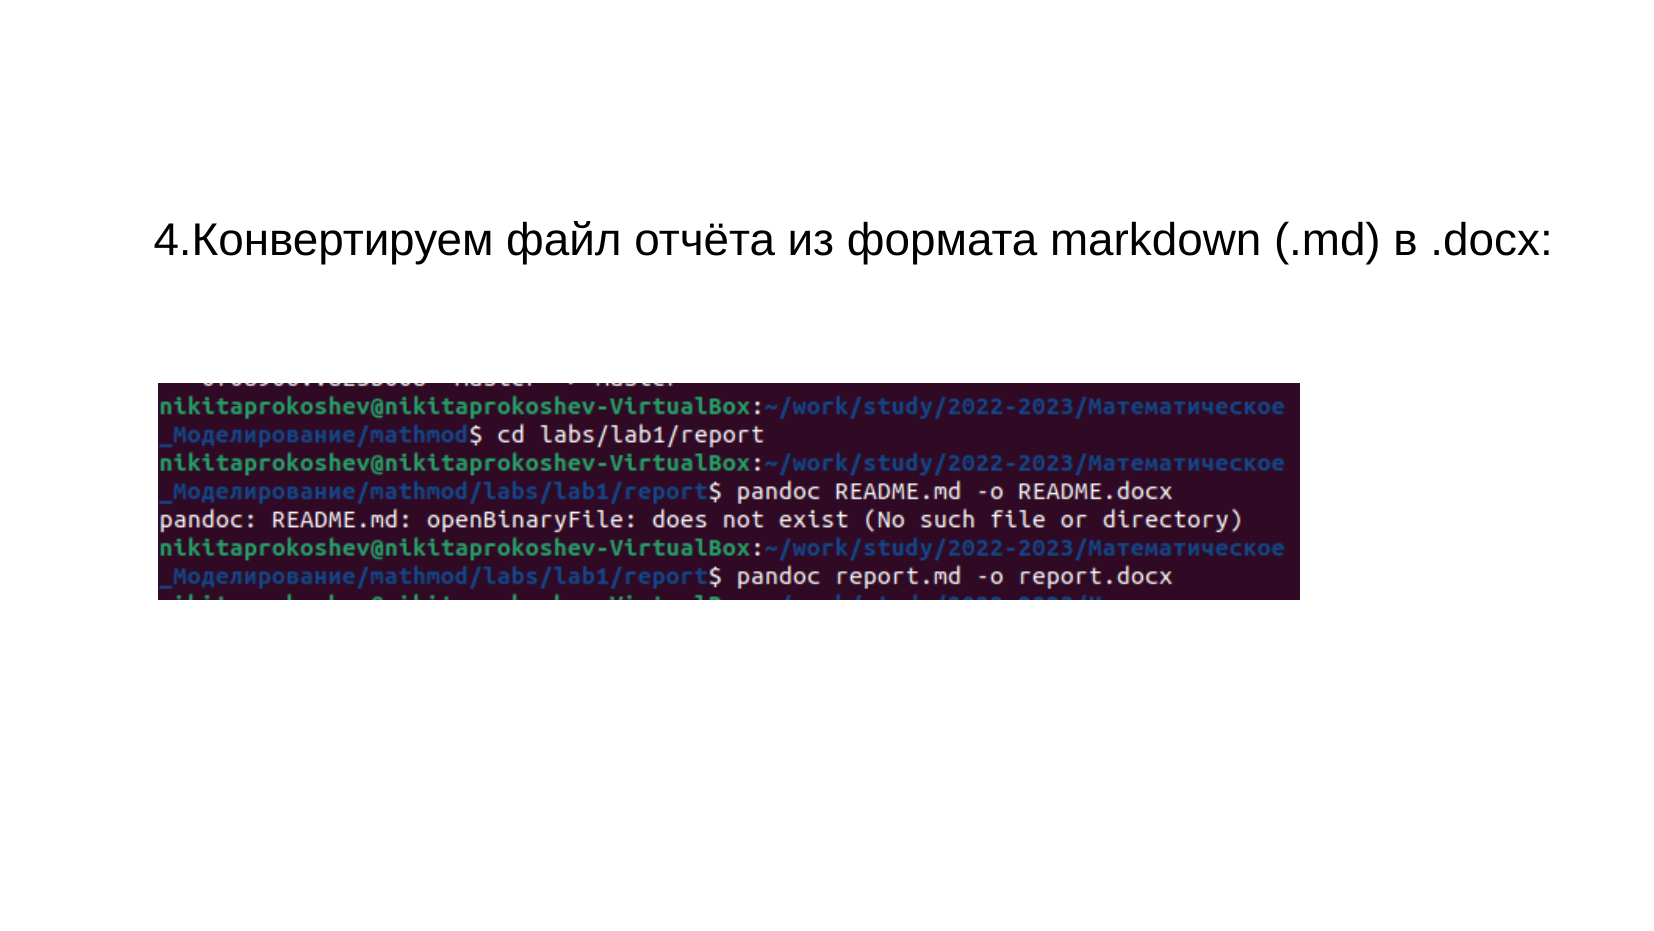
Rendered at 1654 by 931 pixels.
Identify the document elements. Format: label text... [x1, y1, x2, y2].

list 4.Конвертируем файл отчёта из формата markdown (.md) в .docx: [82, 214, 1571, 754]
picture [158, 383, 1300, 600]
